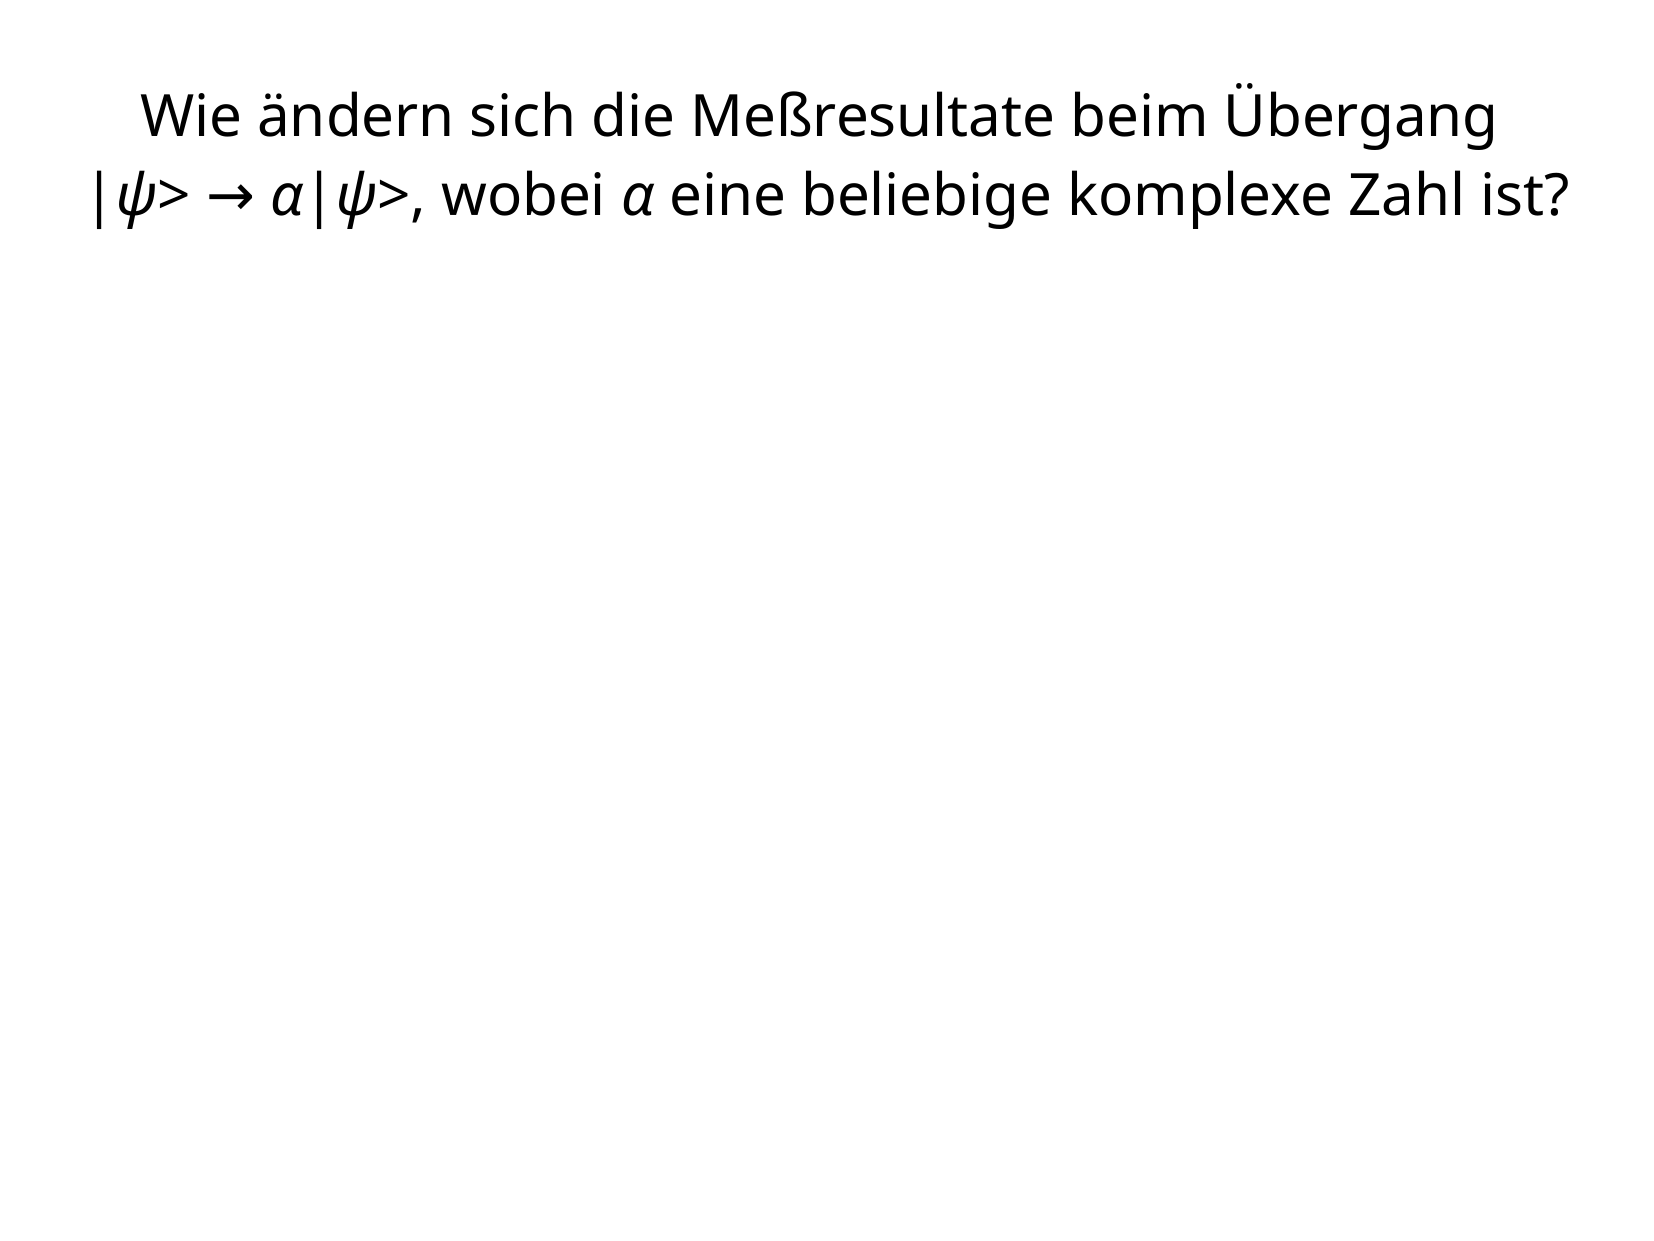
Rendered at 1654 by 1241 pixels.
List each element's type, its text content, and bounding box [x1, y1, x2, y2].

title Wie ändern sich die Meßresultate beim Übergang |ψ> → α|ψ>, wobei α eine beliebige komplexe Zahl ist? [82, 49, 1571, 257]
